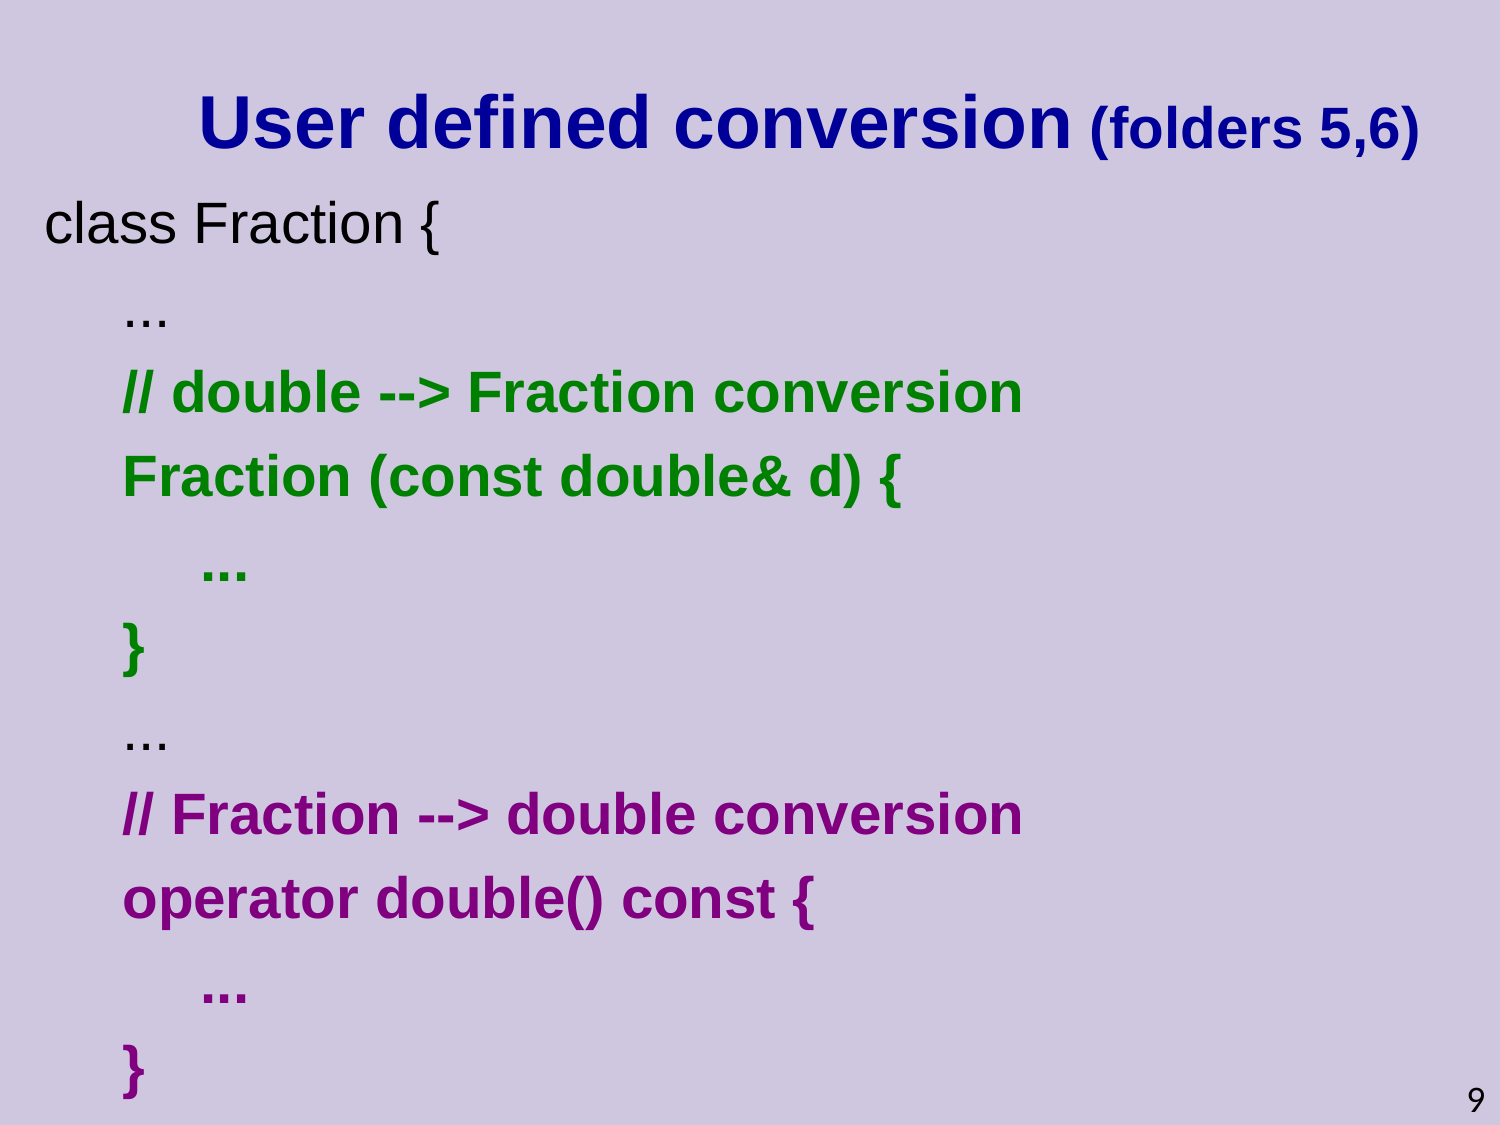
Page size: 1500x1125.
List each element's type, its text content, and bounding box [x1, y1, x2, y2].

list class Fraction { ... // double --> Fraction conversion Fraction (const double& d) { ... } ... // Fraction --> double conversion operator double() const { ... } ... [44, 184, 1463, 1125]
text_box <number> [1463, 1069, 1500, 1125]
title User defined conversion (folders 5,6) [198, 24, 1468, 213]
